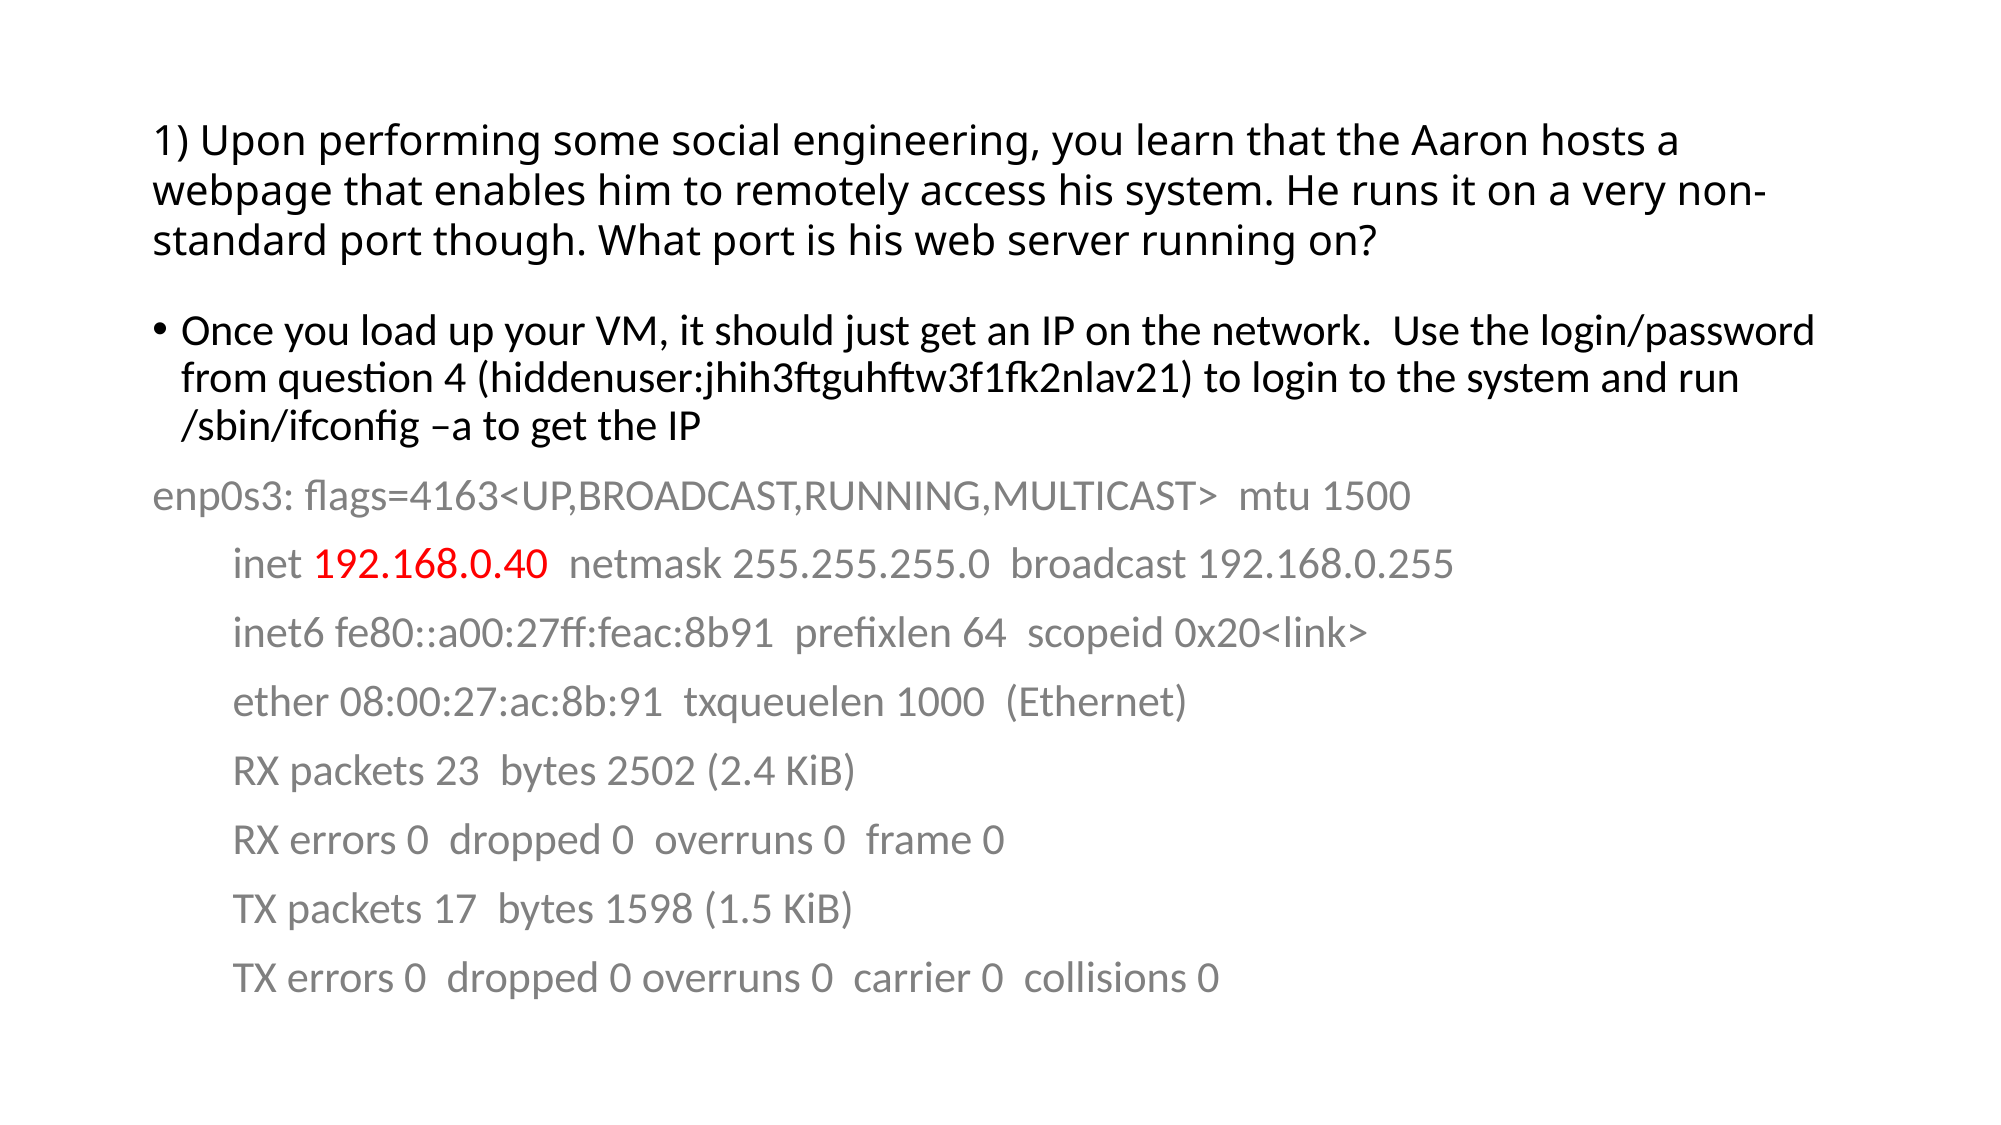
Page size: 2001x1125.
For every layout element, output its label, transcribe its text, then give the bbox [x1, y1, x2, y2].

title 1) Upon performing some social engineering, you learn that the Aaron hosts a webpage that enables him to remotely access his system. He runs it on a very non-standard port though. What port is his web server running on? [137, 87, 1846, 291]
list Once you load up your VM, it should just get an IP on the network. Use the login/password from question 4 (hiddenuser:jhih3ftguhftw3f1fk2nlav21) to login to the system and run /sbin/ifconfig –a to get the IP enp0s3: flags=4163<UP,BROADCAST,RUNNING,MULTICAST> mtu 1500 inet 192.168.0.40 netmask 255.255.255.0 broadcast 192.168.0.255 inet6 fe80::a00:27ff:feac:8b91 prefixlen 64 scopeid 0x20<link> ether 08:00:27:ac:8b:91 txqueuelen 1000 (Ethernet) RX packets 23 bytes 2502 (2.4 KiB) RX errors 0 dropped 0 overruns 0 frame 0 TX packets 17 bytes 1598 (1.5 KiB) TX errors 0 dropped 0 overruns 0 carrier 0 collisions 0 [137, 299, 1863, 1014]
